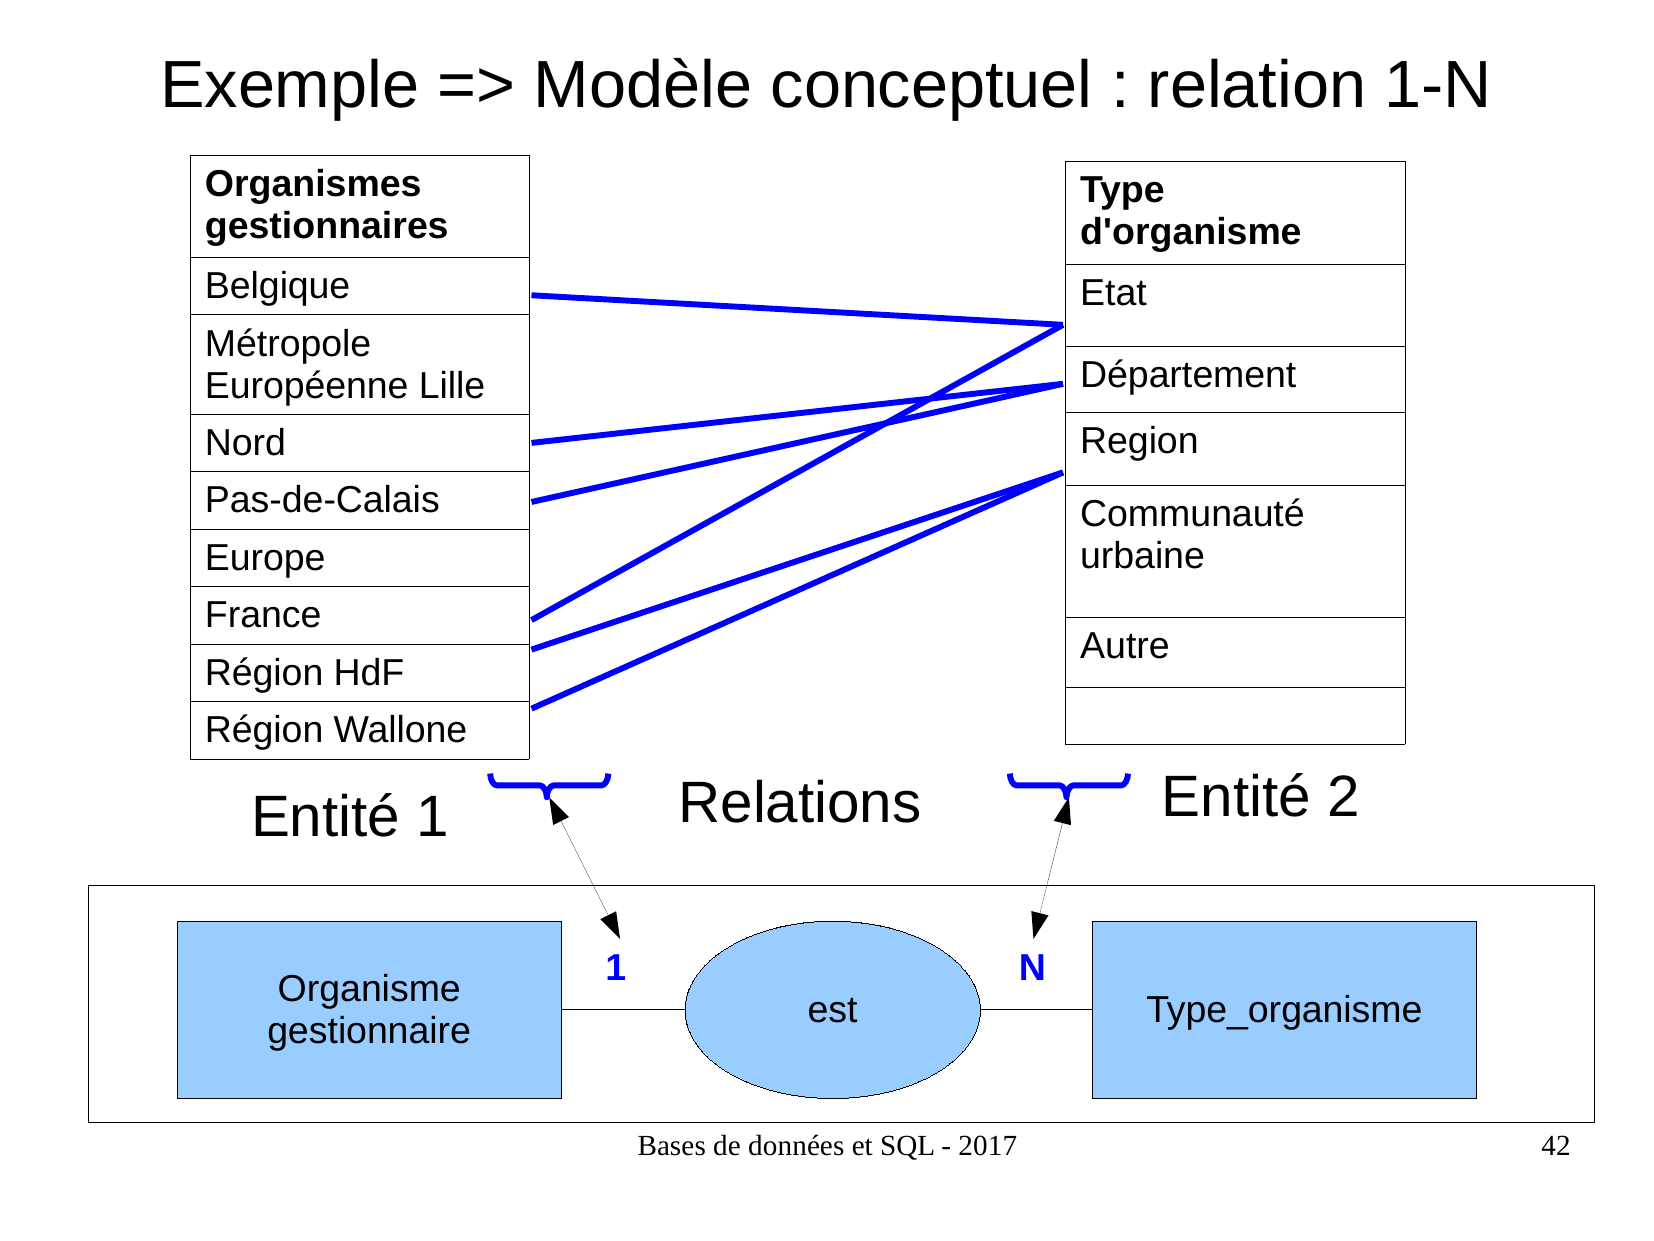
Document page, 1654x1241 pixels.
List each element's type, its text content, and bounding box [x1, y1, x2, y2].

table_cell Region [1066, 413, 1405, 485]
table_cell France [191, 587, 529, 644]
table_cell Métropole Européenne Lille [191, 315, 529, 414]
text_box est [685, 921, 981, 1099]
table_header Type d'organisme [1066, 162, 1405, 264]
table_cell Communauté urbaine [1066, 486, 1405, 617]
table_header Organismes gestionnaires [191, 156, 529, 257]
table_cell Belgique [191, 258, 529, 314]
text_box Relations [620, 762, 981, 842]
table_cell Département [1066, 347, 1405, 412]
text_box Entité 1 [236, 776, 473, 857]
table_cell Autre [1066, 618, 1405, 687]
table_cell Pas-de-Calais [191, 472, 529, 529]
text_box Type_organisme [1092, 921, 1477, 1099]
text_box Organisme gestionnaire [177, 921, 562, 1099]
text_box Entité 2 [1104, 756, 1418, 863]
table_cell Région HdF [191, 645, 529, 701]
text_box 1 [590, 938, 650, 1004]
table_cell [1066, 688, 1405, 744]
title Exemple => Modèle conceptuel : relation 1-N [82, 21, 1571, 148]
table_cell Etat [1066, 265, 1405, 346]
text_box N [1003, 938, 1063, 996]
table_cell Région Wallone [191, 702, 529, 759]
table_cell Europe [191, 530, 529, 586]
table_cell Nord [191, 415, 529, 471]
